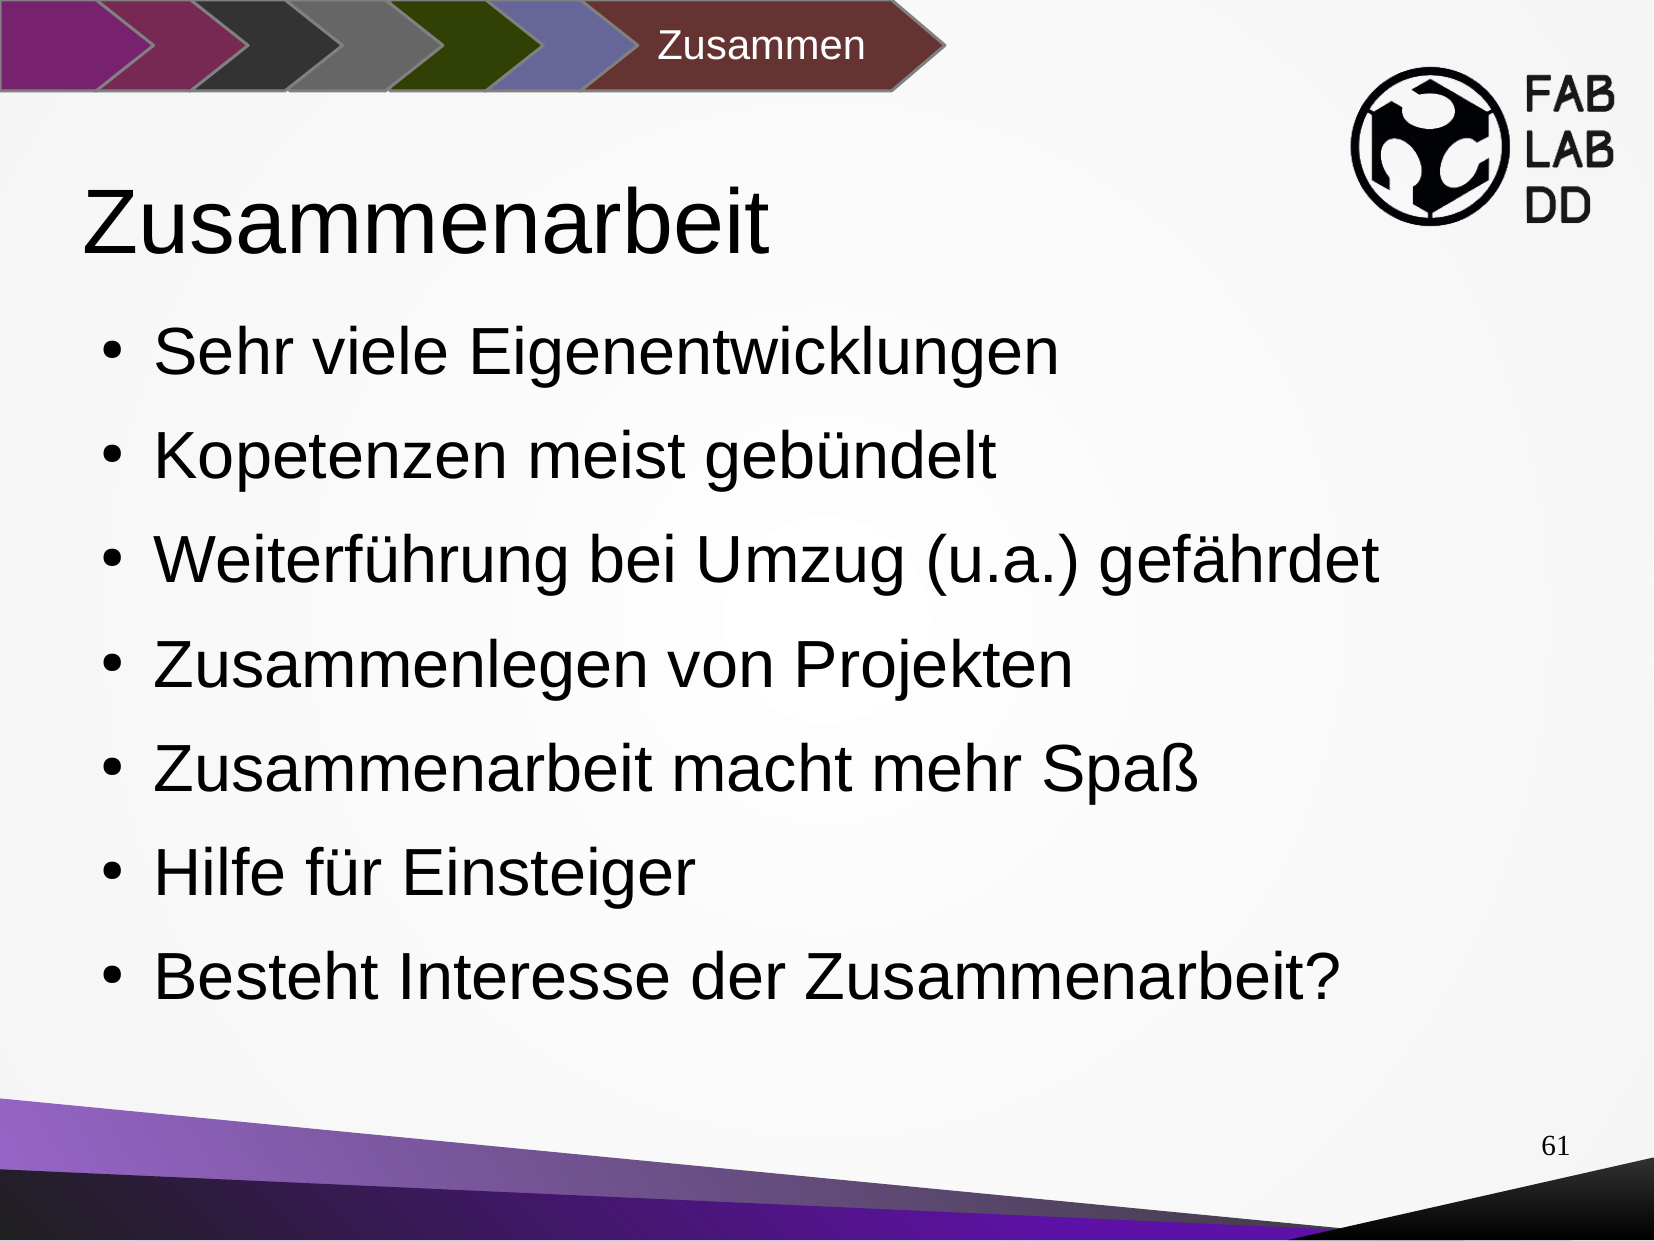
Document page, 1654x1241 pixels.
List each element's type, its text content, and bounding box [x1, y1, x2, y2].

title Zusammenarbeit [82, 118, 1300, 313]
picture [1324, 36, 1642, 257]
text_box [0, 0, 638, 91]
list Sehr viele Eigenentwicklungen Kopetenzen meist gebündelt Weiterführung bei Umzug (u.a.) gefährdet Zusammenlegen von Projekten Zusammenarbeit macht mehr Spaß Hilfe für Einsteiger Besteht Interesse der Zusammenarbeit? [82, 313, 1538, 1034]
text_box Zusammen [582, 0, 945, 91]
